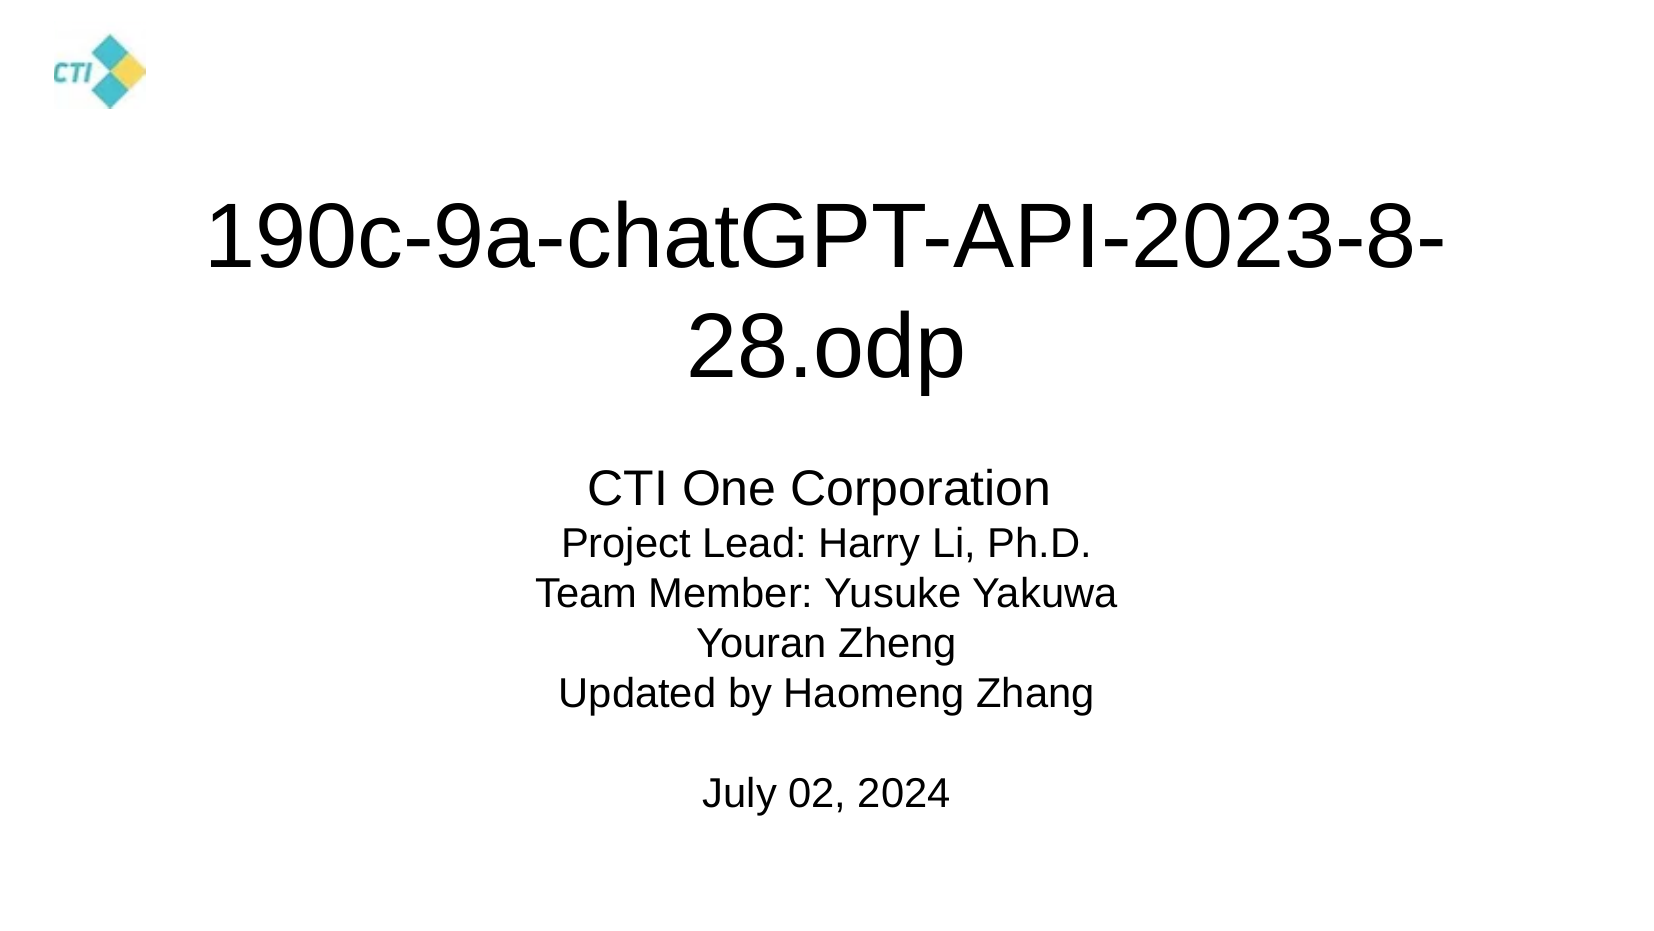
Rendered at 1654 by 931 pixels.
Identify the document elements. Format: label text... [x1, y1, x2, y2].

title 190c-9a-chatGPT-API-2023-8-28.odp CTI One Corporation Project Lead: Harry Li, Ph.D. Team Member: Yusuke Yakuwa Youran Zheng Updated by Haomeng Zhang July 02, 2024 [82, 175, 1571, 786]
picture [54, 21, 146, 109]
